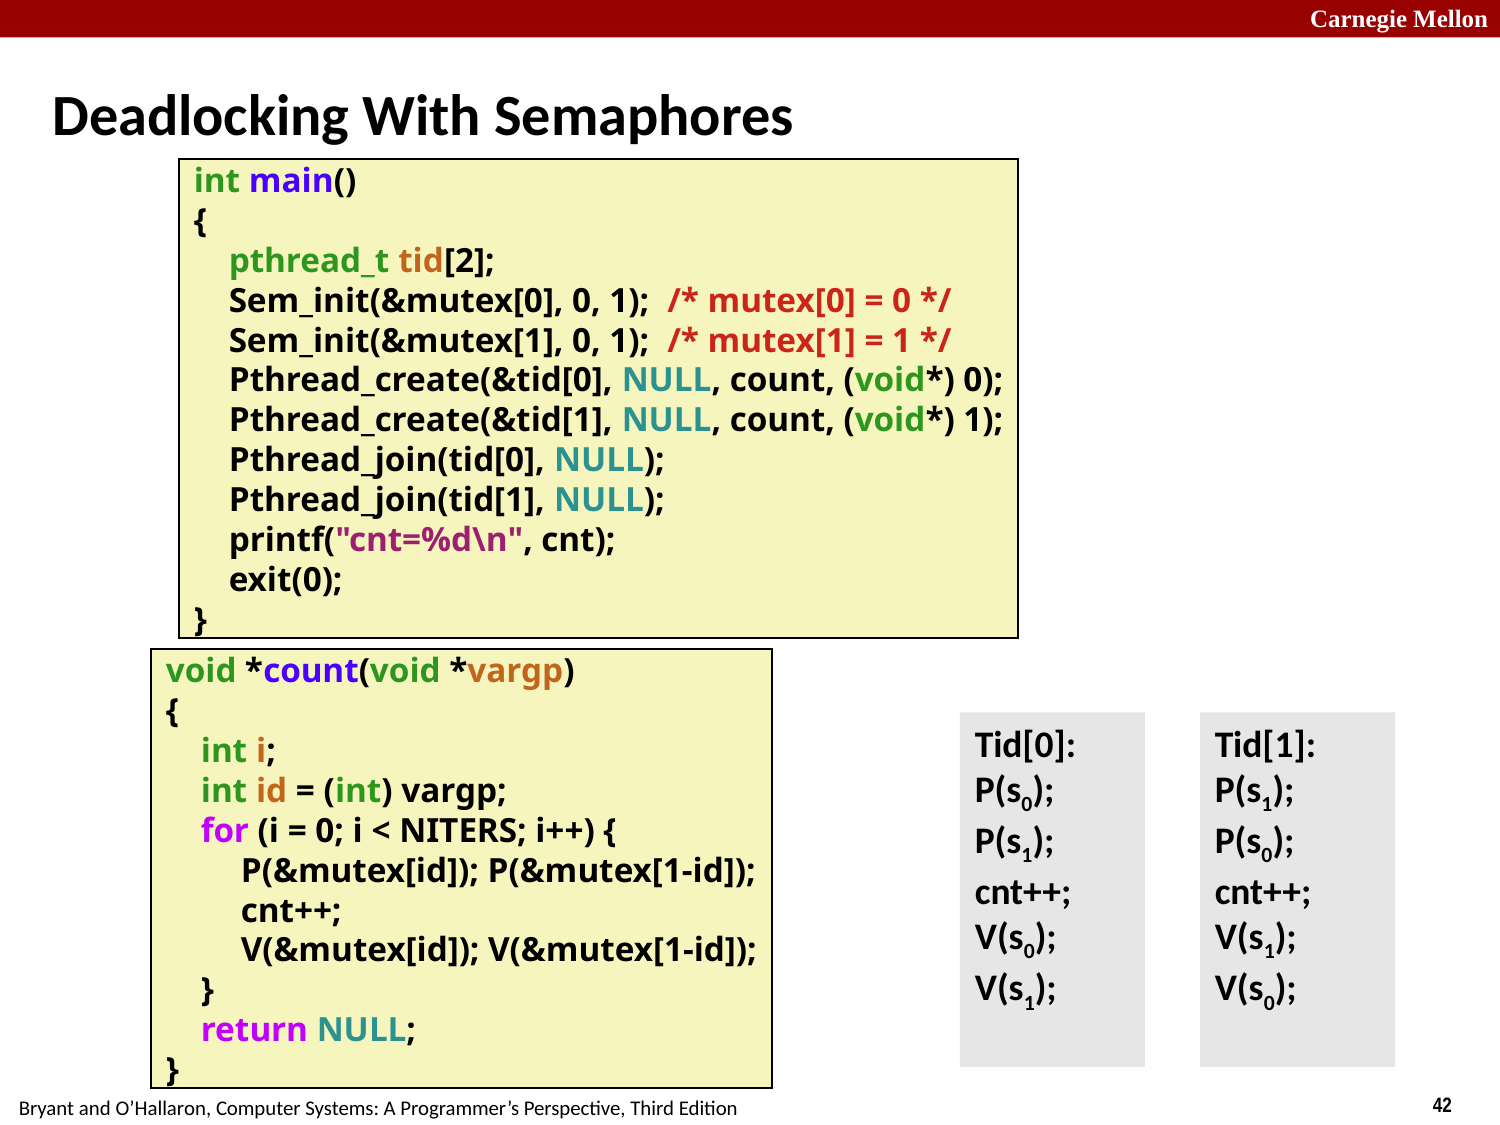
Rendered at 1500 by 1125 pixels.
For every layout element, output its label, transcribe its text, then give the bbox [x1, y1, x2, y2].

text_box int main() { pthread_t tid[2]; Sem_init(&mutex[0], 0, 1); /* mutex[0] = 0 */ Sem_init(&mutex[1], 0, 1); /* mutex[1] = 1 */ Pthread_create(&tid[0], NULL, count, (void*) 0); Pthread_create(&tid[1], NULL, count, (void*) 1); Pthread_join(tid[0], NULL); Pthread_join(tid[1], NULL); printf("cnt=%d\n", cnt); exit(0); } [179, 158, 1019, 639]
text_box void *count(void *vargp) { int i; int id = (int) vargp; for (i = 0; i < NITERS; i++) { P(&mutex[id]); P(&mutex[1-id]); cnt++; V(&mutex[id]); V(&mutex[1-id]); } return NULL; } [151, 649, 773, 1089]
title Deadlocking With Semaphores [37, 50, 1283, 175]
text_box Tid[0]: P(s0); P(s1); cnt++; V(s0); V(s1); [959, 712, 1145, 1067]
text_box Tid[1]: P(s1); P(s0); cnt++; V(s1); V(s0); [1200, 712, 1396, 1067]
